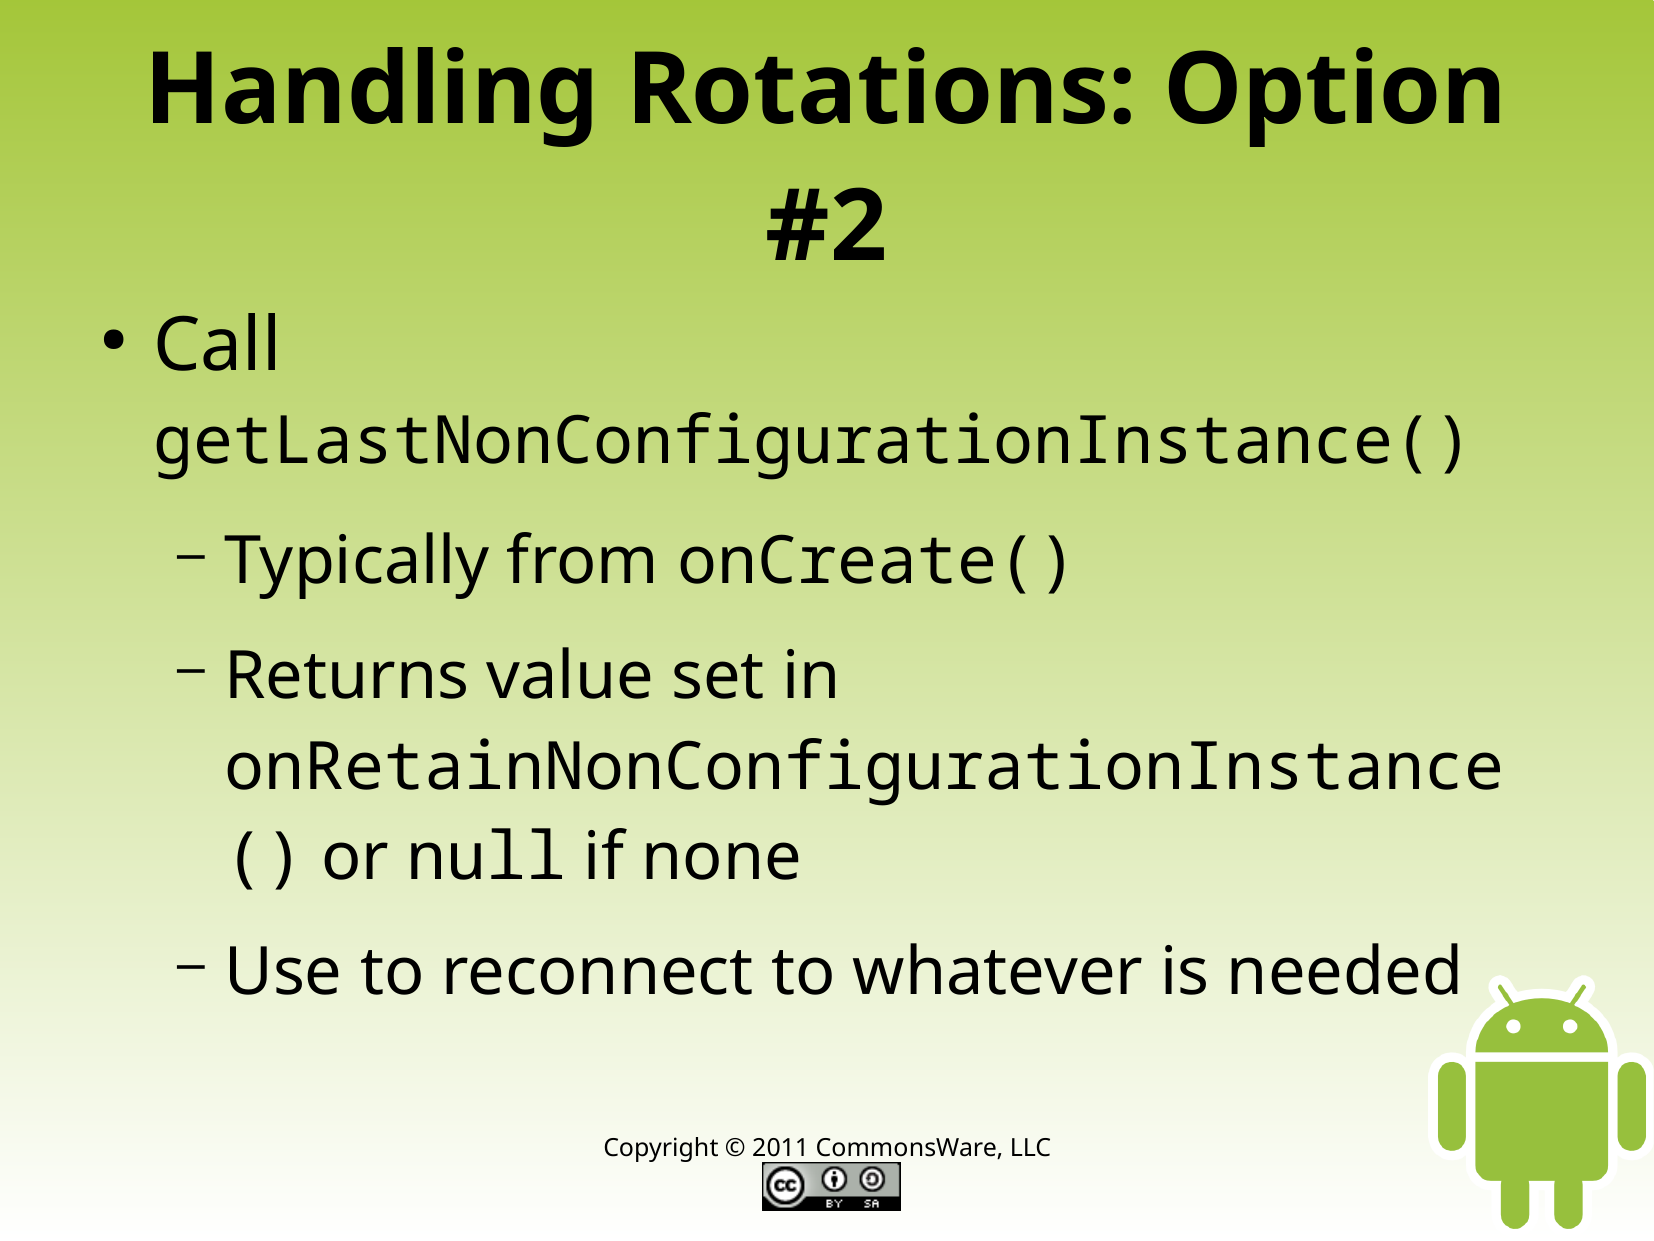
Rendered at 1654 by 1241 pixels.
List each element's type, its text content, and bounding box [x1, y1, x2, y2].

title Handling Rotations: Option #2 [82, 49, 1571, 257]
picture [762, 1162, 901, 1211]
list Call getLastNonConfigurationInstance() Typically from onCreate() Returns value set in onRetainNonConfigurationInstance() or null if none Use to reconnect to whatever is needed [82, 290, 1538, 1088]
picture [1428, 975, 1654, 1238]
